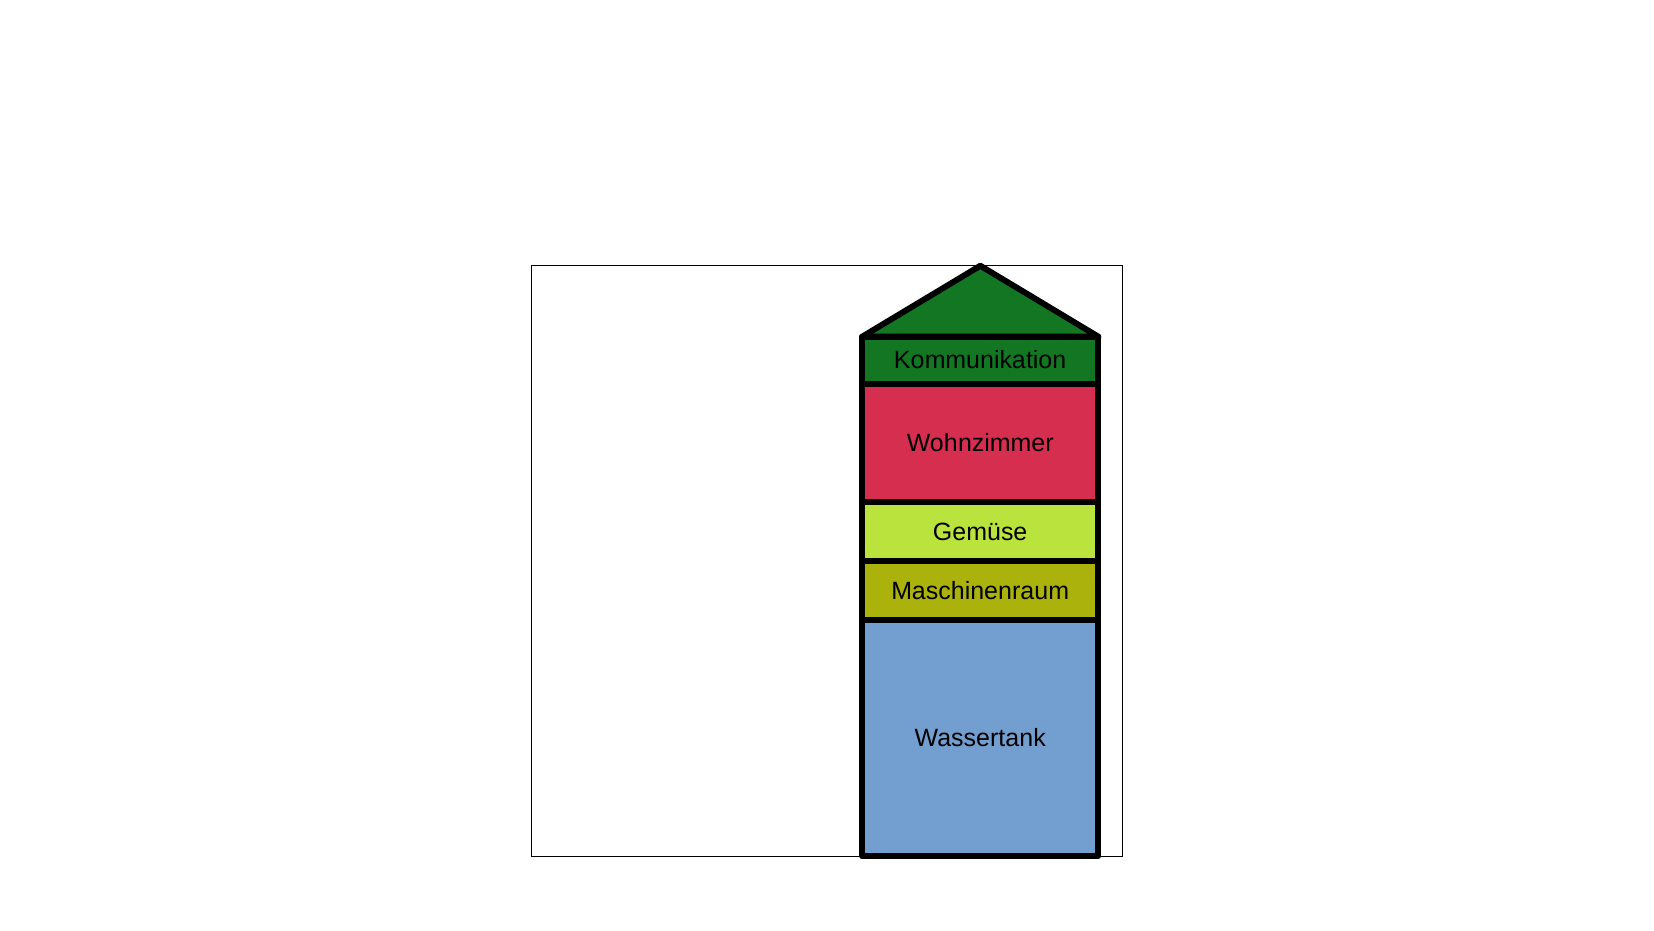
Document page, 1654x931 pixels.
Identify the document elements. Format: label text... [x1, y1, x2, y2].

text_box Wassertank [862, 621, 1099, 857]
text_box Kommunikation [862, 337, 1099, 384]
text_box Maschinenraum [862, 561, 1099, 621]
text_box Gemüse [862, 501, 1099, 561]
text_box [862, 265, 1099, 337]
text_box Wohnzimmer [862, 384, 1099, 501]
